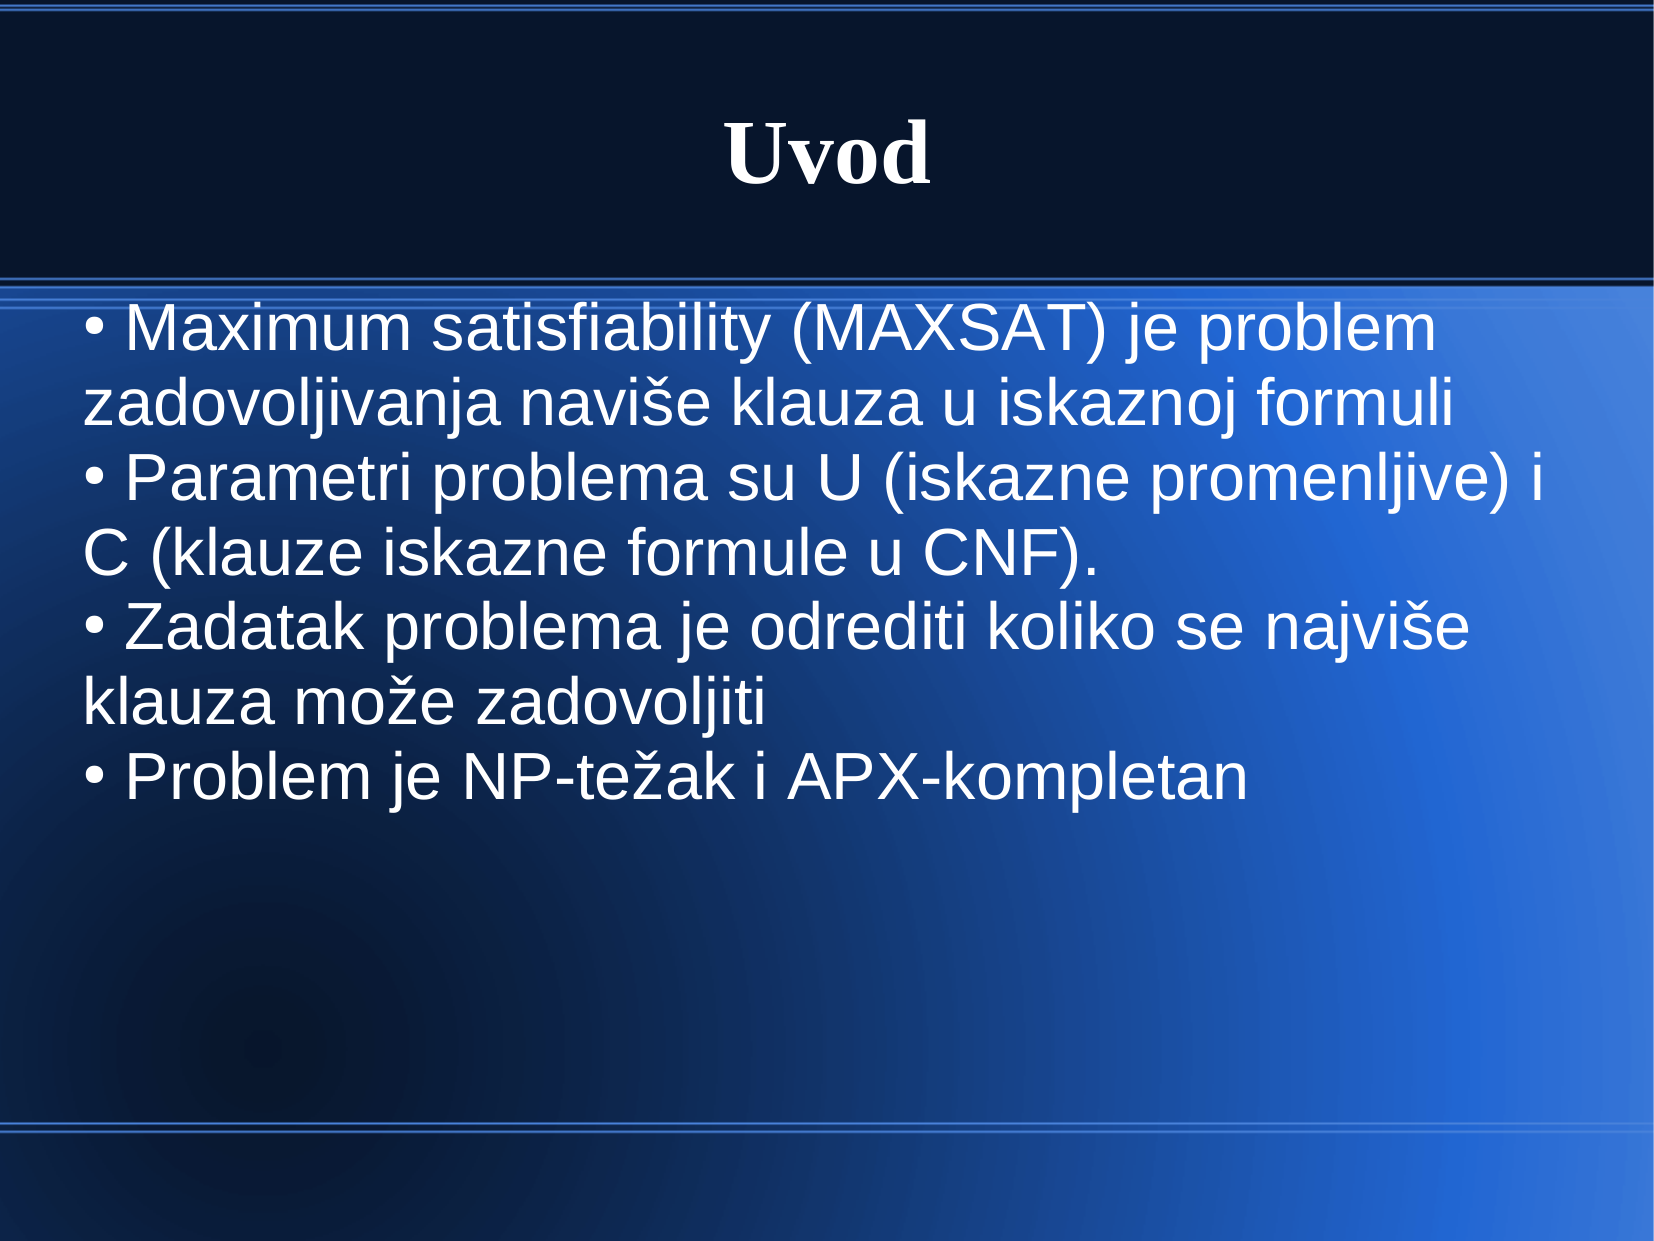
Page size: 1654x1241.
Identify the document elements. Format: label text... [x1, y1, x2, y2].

subtitle Maximum satisfiability (MAXSAT) je problem zadovoljivanja naviše klauza u iskaznoj formuli Parametri problema su U (iskazne promenljive) i C (klauze iskazne formule u CNF). Zadatak problema je odrediti koliko se najviše klauza može zadovoljiti Problem je NP-težak i APX-kompletan [82, 290, 1571, 1109]
picture [0, 0, 1654, 1241]
title Uvod [82, 49, 1571, 257]
